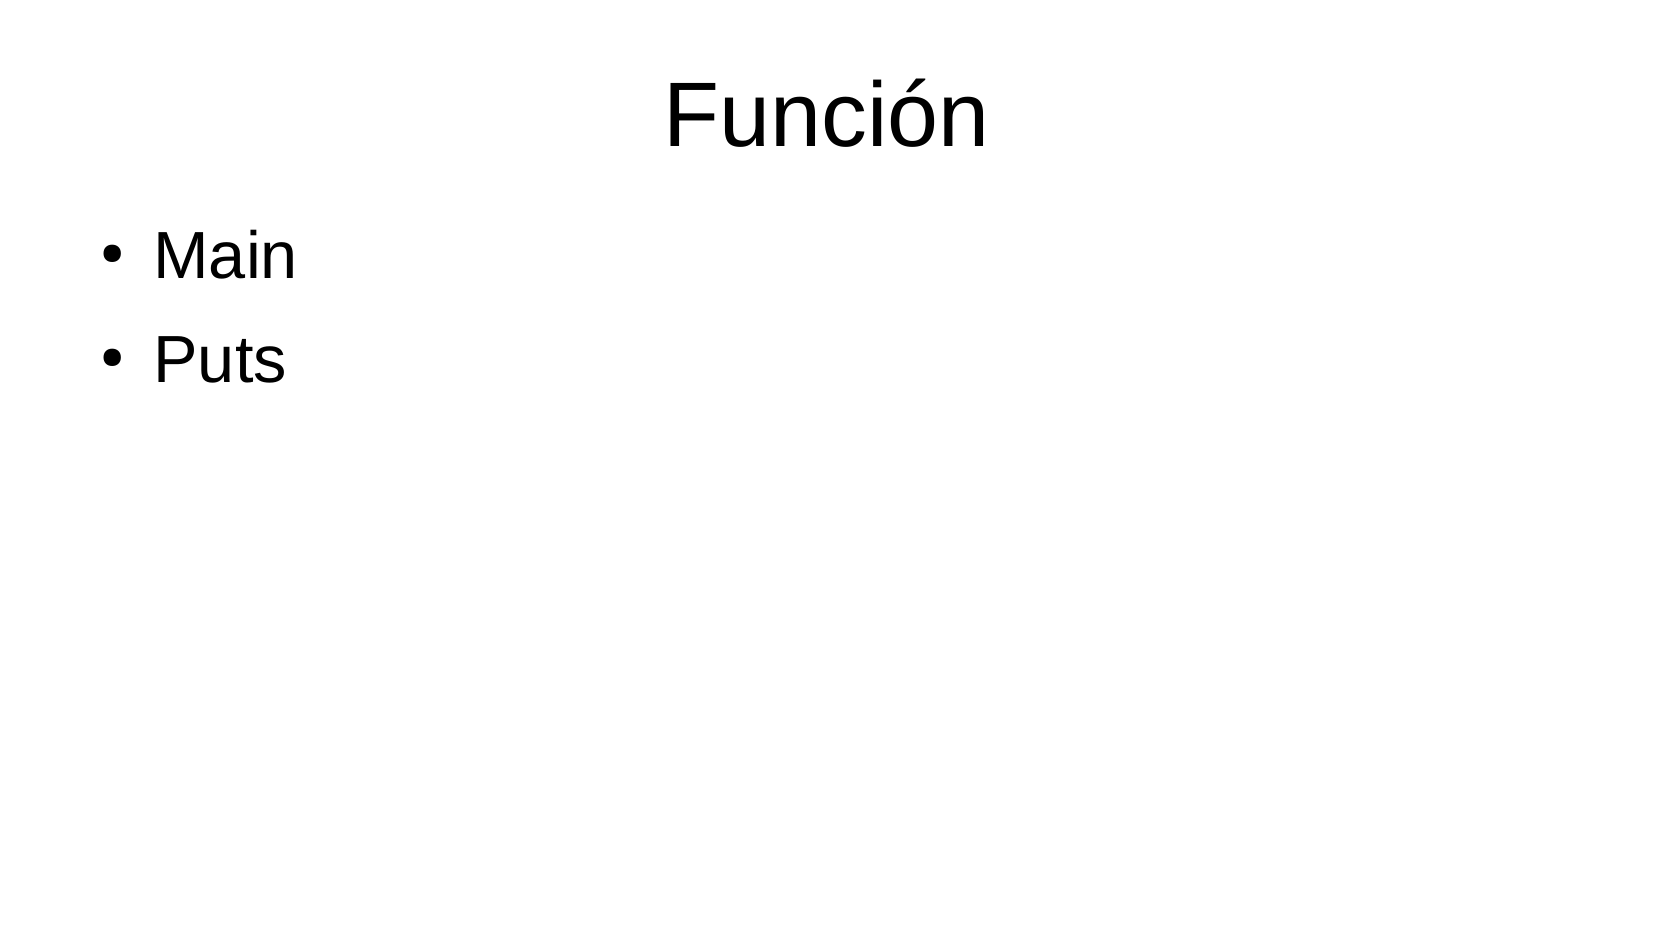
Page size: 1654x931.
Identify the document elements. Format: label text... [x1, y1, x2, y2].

list Main Puts [82, 217, 1571, 758]
title Función [82, 37, 1571, 193]
